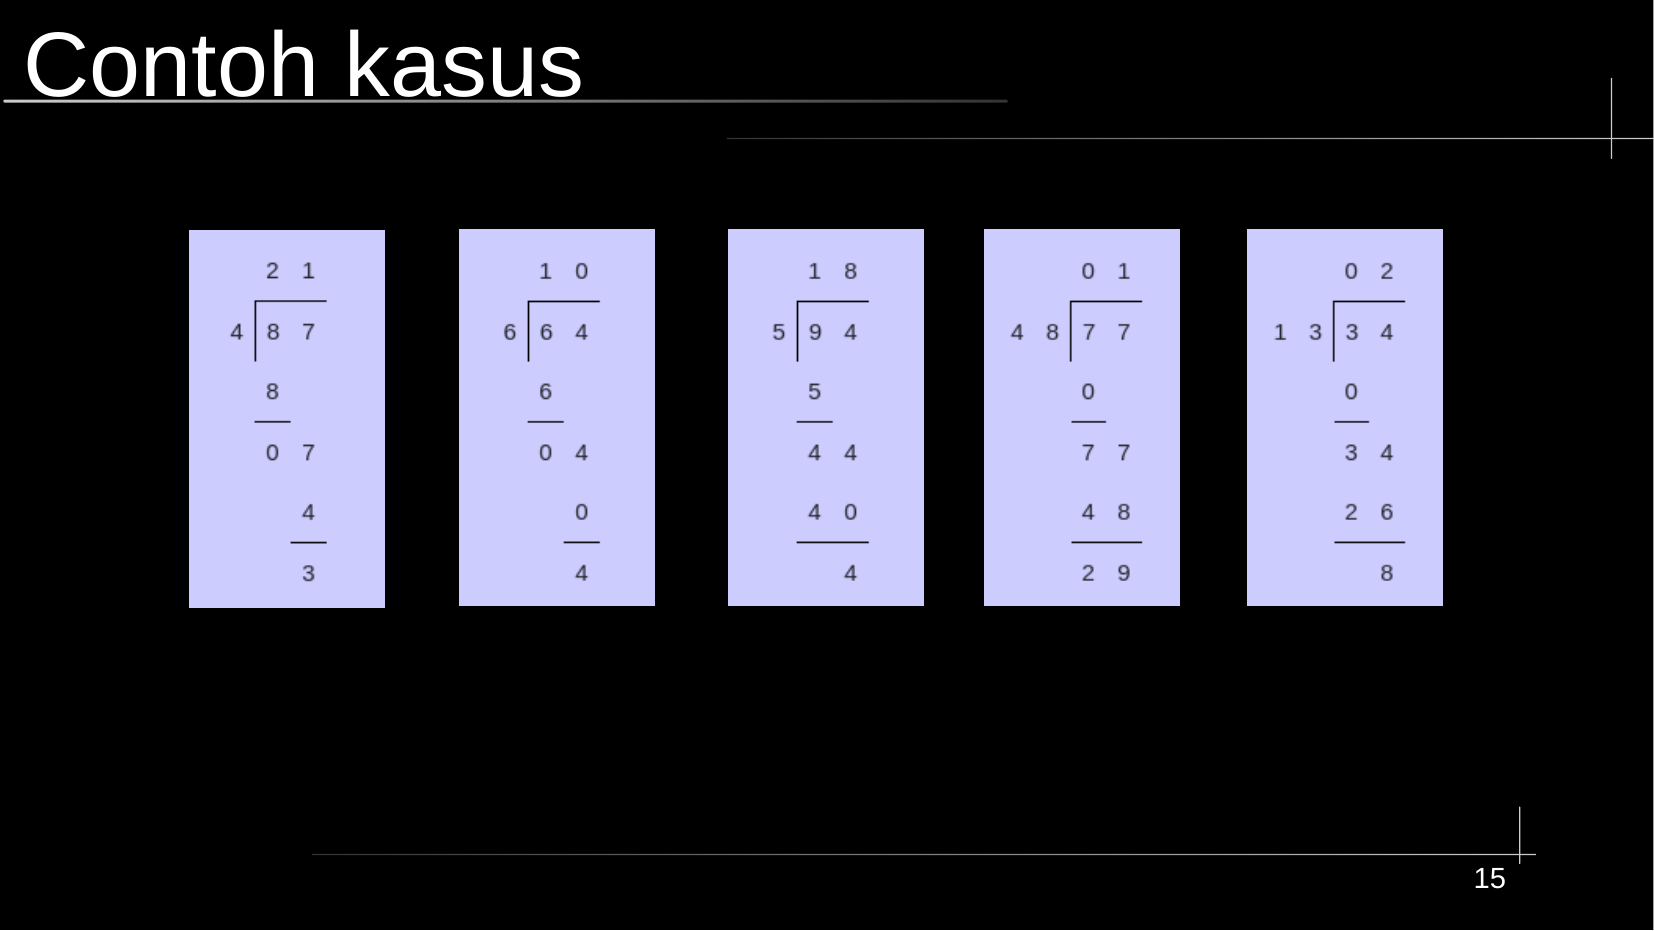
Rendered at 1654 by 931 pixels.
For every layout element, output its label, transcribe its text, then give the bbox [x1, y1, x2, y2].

title Contoh kasus [23, 11, 1589, 119]
picture [1247, 229, 1443, 606]
picture [189, 230, 385, 608]
picture [728, 229, 924, 606]
picture [984, 229, 1180, 606]
picture [459, 229, 655, 606]
